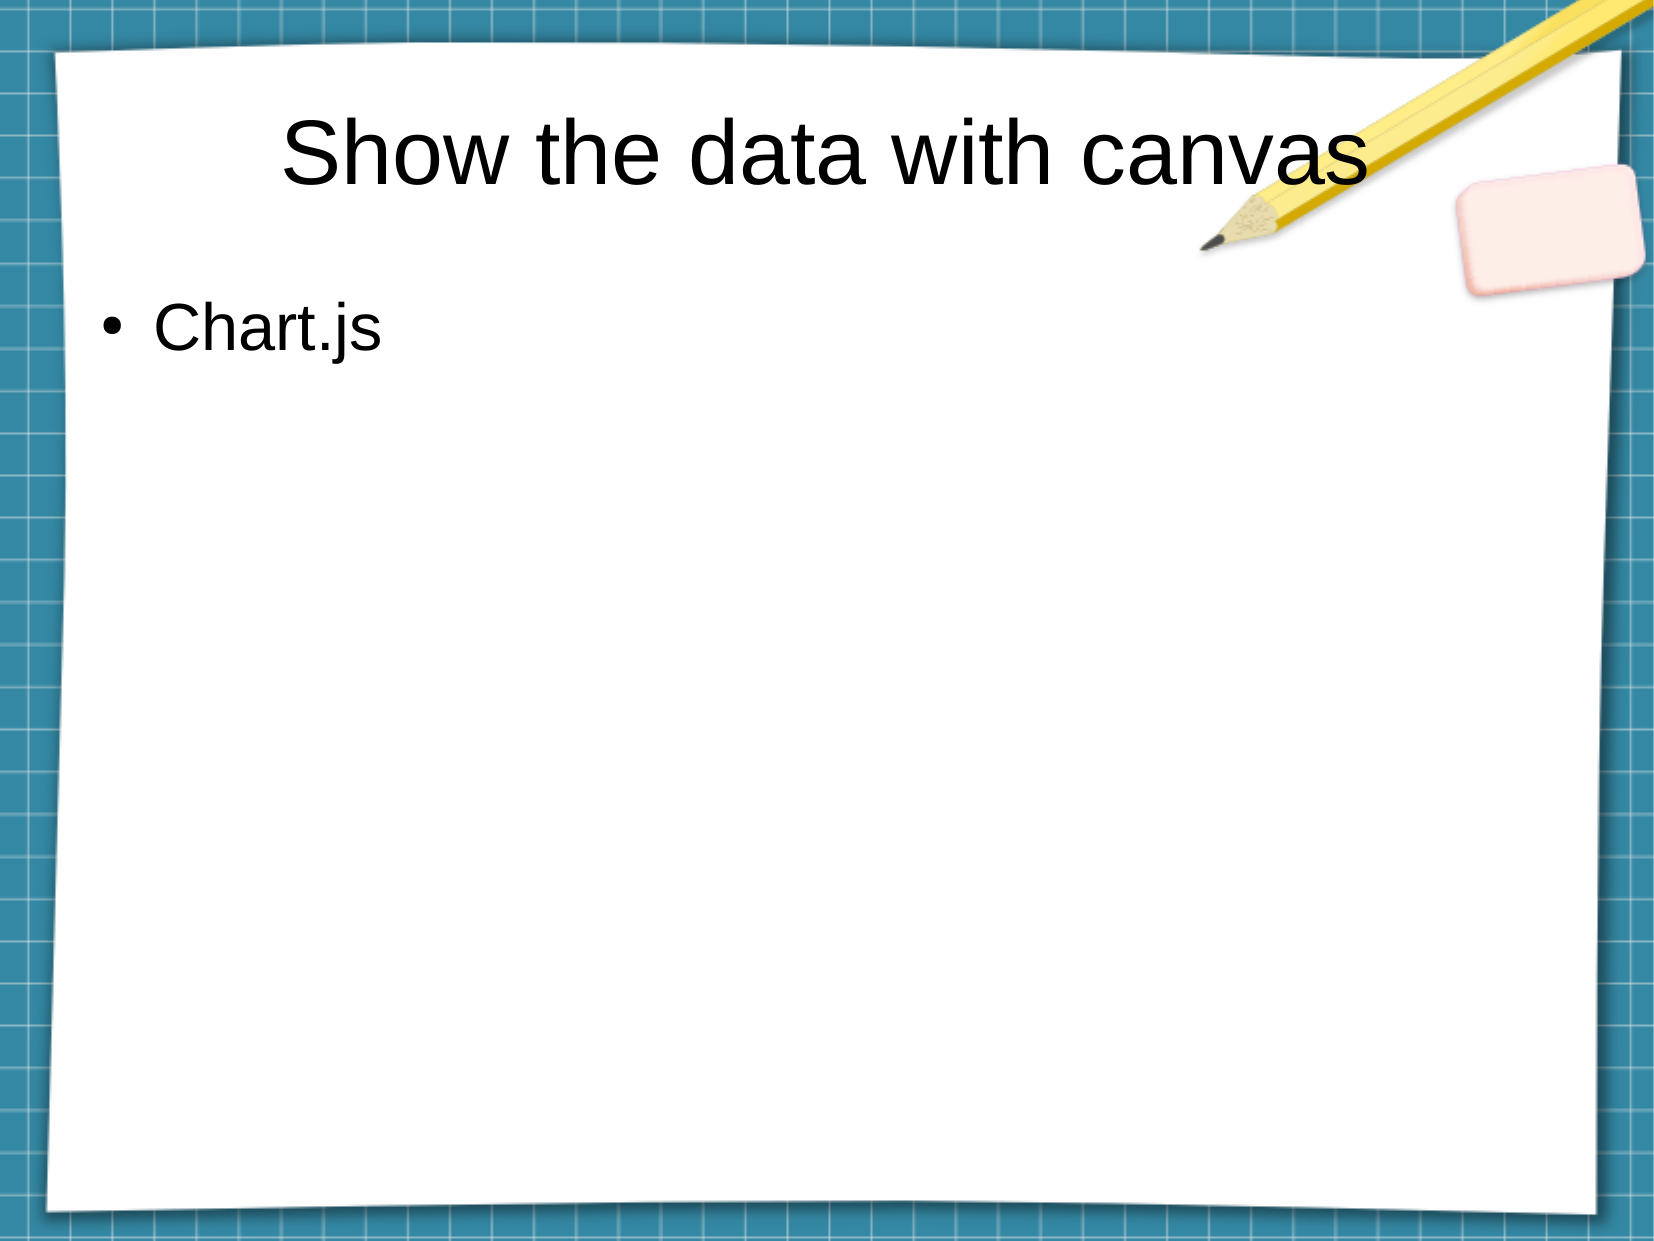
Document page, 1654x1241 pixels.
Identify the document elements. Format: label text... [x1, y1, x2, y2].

list Chart.js [82, 290, 1571, 1010]
title Show the data with canvas [82, 49, 1571, 257]
picture [0, 0, 1654, 1241]
